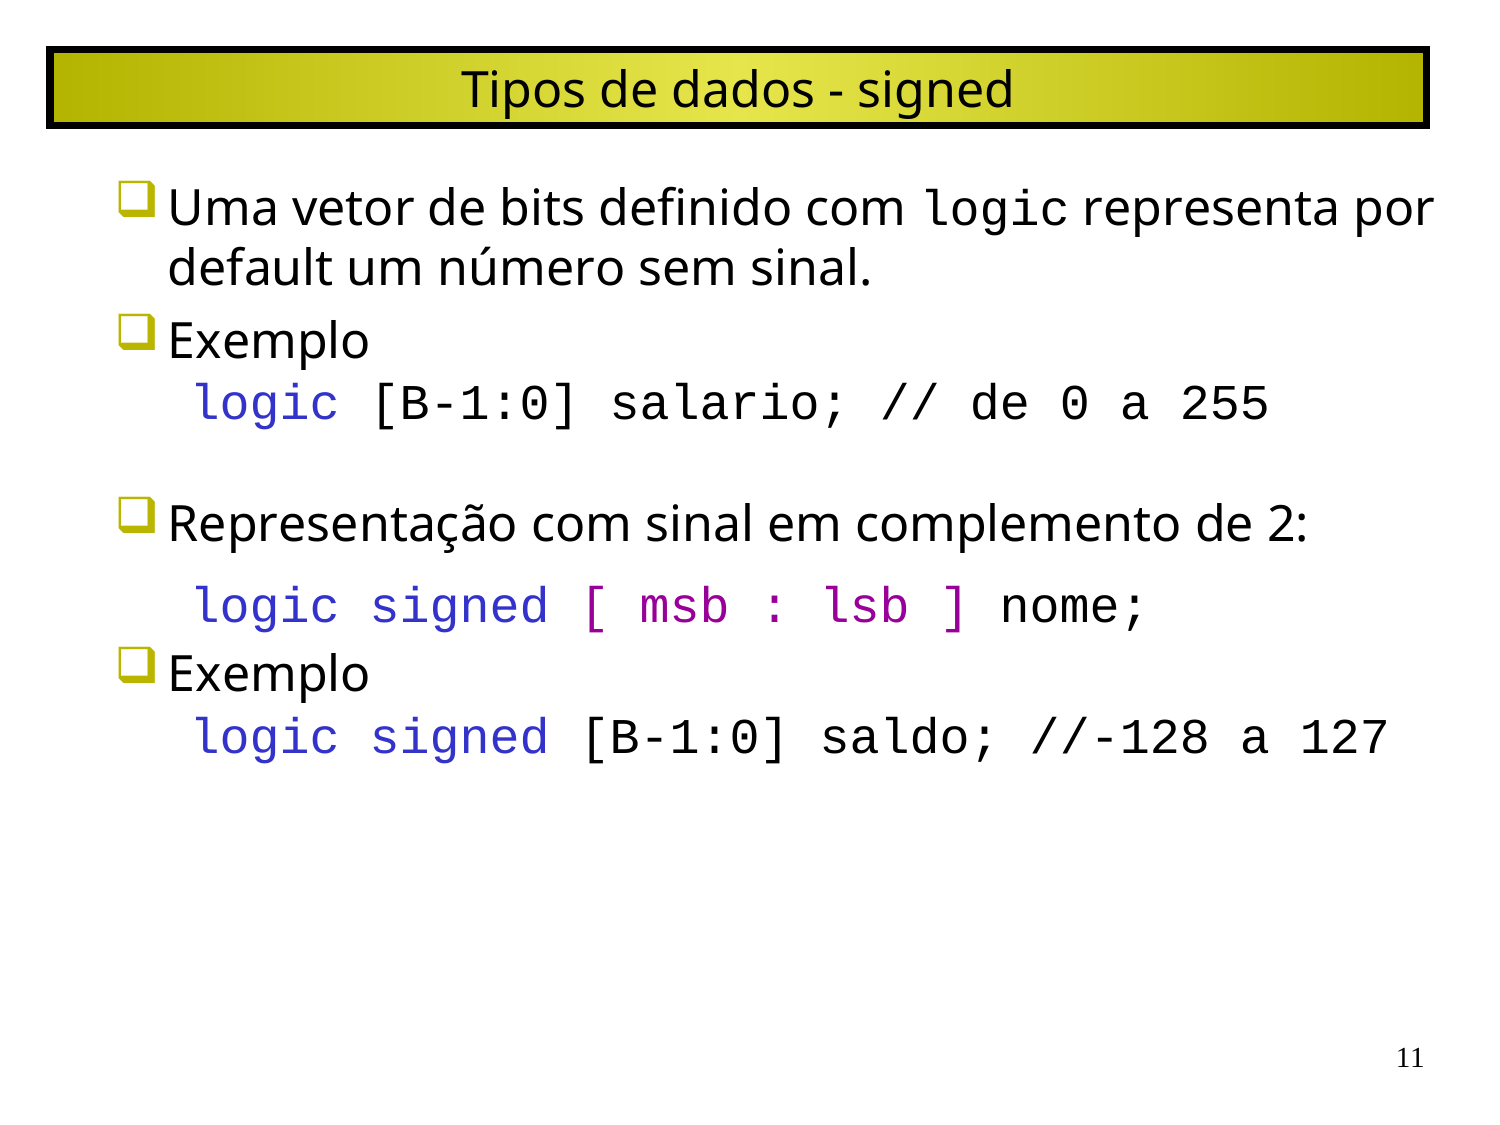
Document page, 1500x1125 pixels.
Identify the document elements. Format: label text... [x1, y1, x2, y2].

title Tipos de dados - signed [49, 49, 1427, 126]
list Uma vetor de bits definido com logic representa por default um número sem sinal. Exemplo logic [B-1:0] salario; // de 0 a 255 Representação com sinal em complemento de 2: logic signed [ msb : lsb ] nome; Exemplo logic signed [B-1:0] saldo; //-128 a 127 [99, 138, 1477, 1049]
